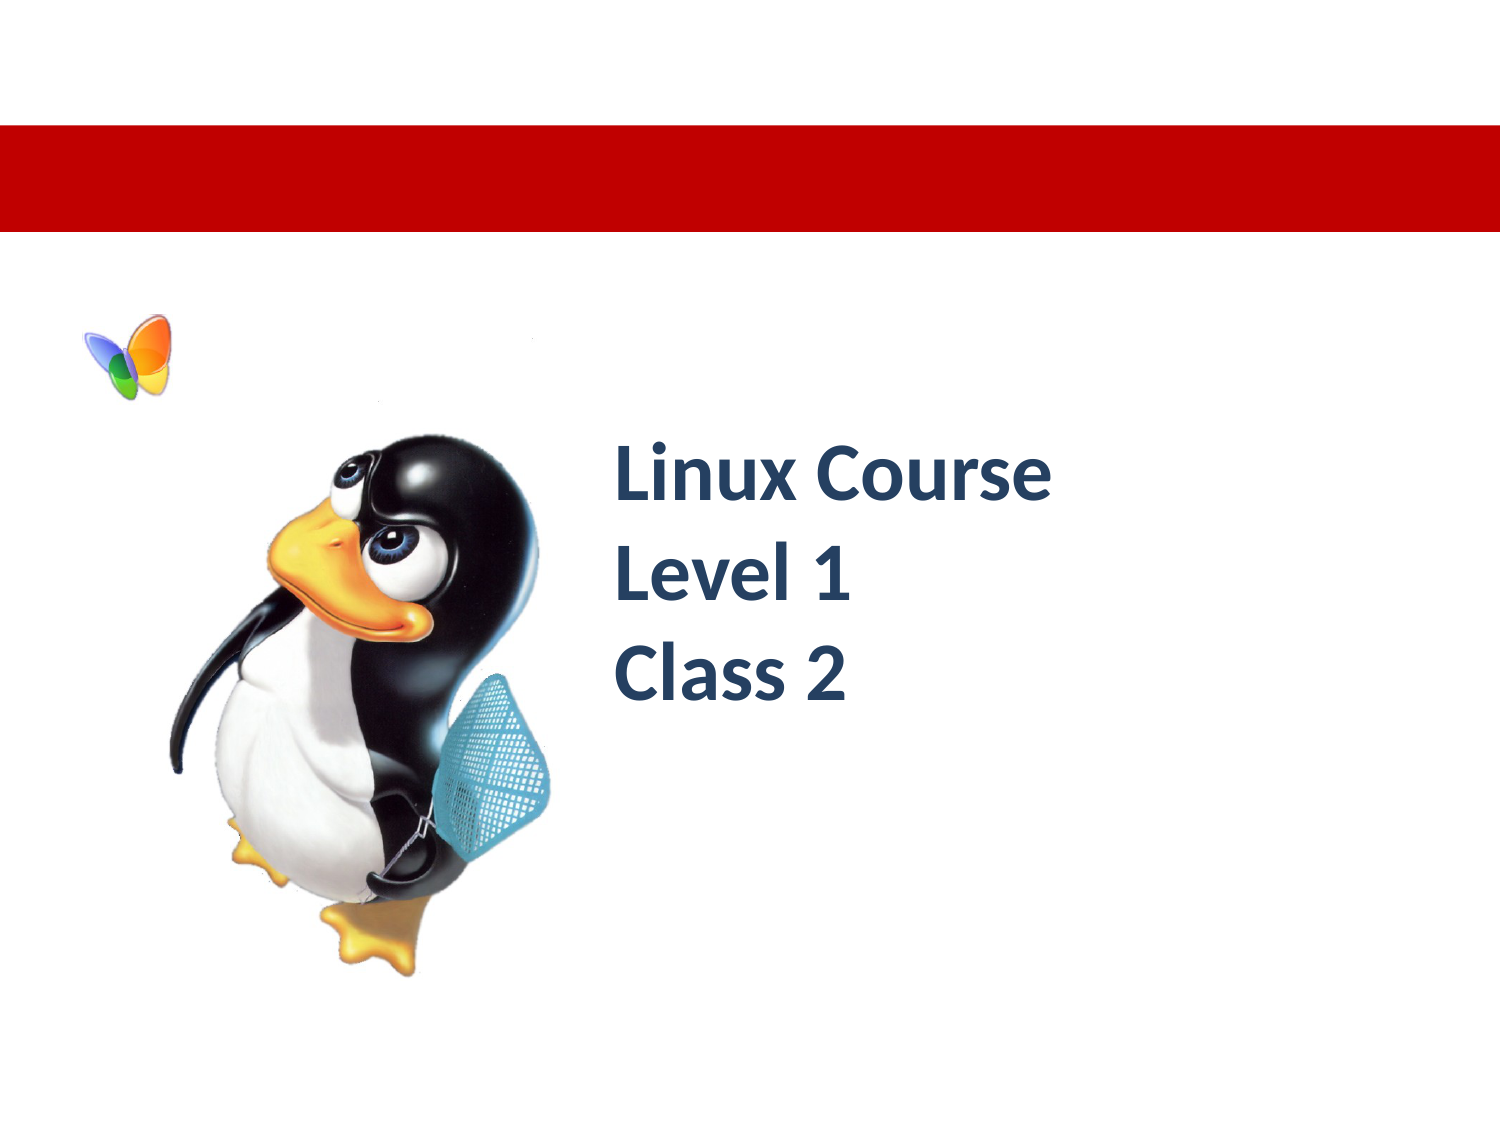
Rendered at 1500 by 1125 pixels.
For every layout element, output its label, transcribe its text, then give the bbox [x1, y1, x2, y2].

text_box [0, 125, 1500, 232]
text_box Linux Course Level 1 Class 2 [600, 409, 1484, 875]
picture [82, 314, 586, 981]
